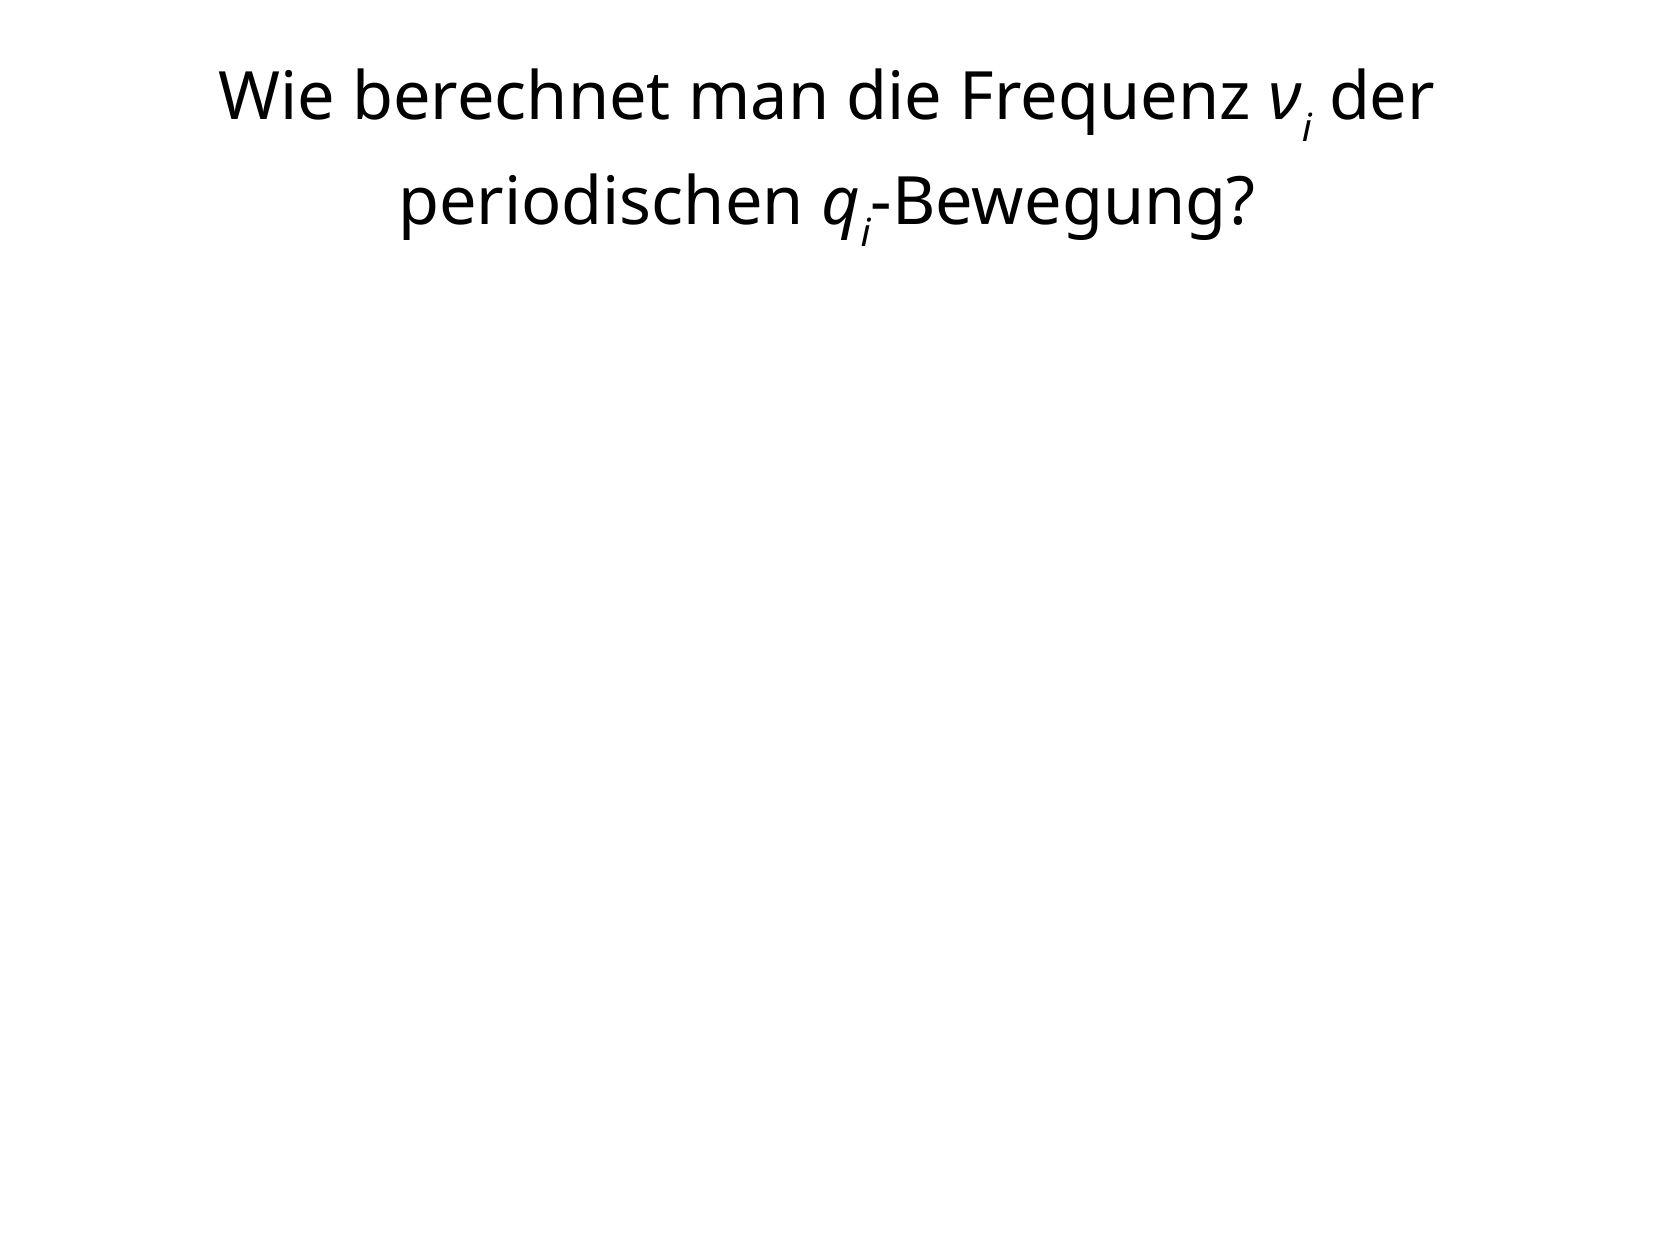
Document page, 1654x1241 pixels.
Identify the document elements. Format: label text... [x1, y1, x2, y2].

title Wie berechnet man die Frequenz νi der periodischen qi-Bewegung? [82, 49, 1571, 257]
